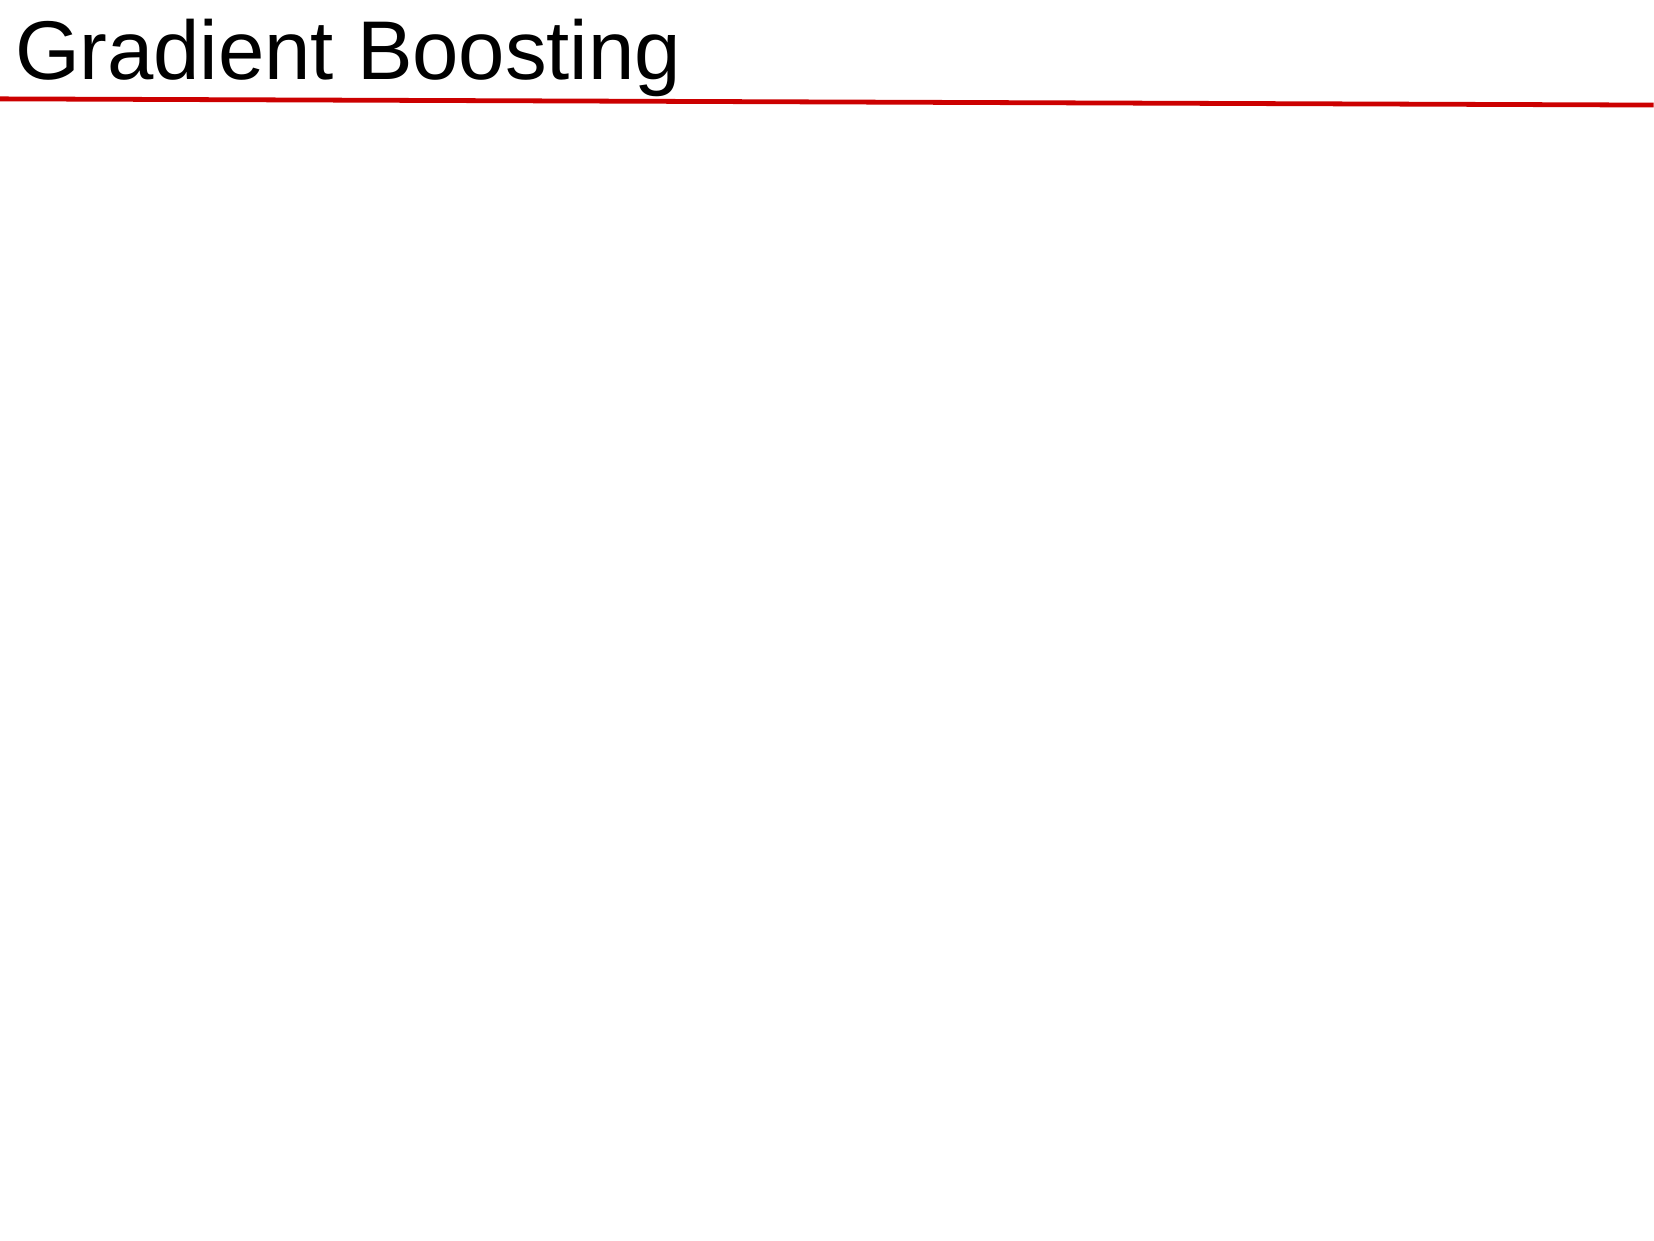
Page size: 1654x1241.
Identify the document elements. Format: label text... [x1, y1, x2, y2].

title Gradient Boosting [15, 3, 1504, 97]
